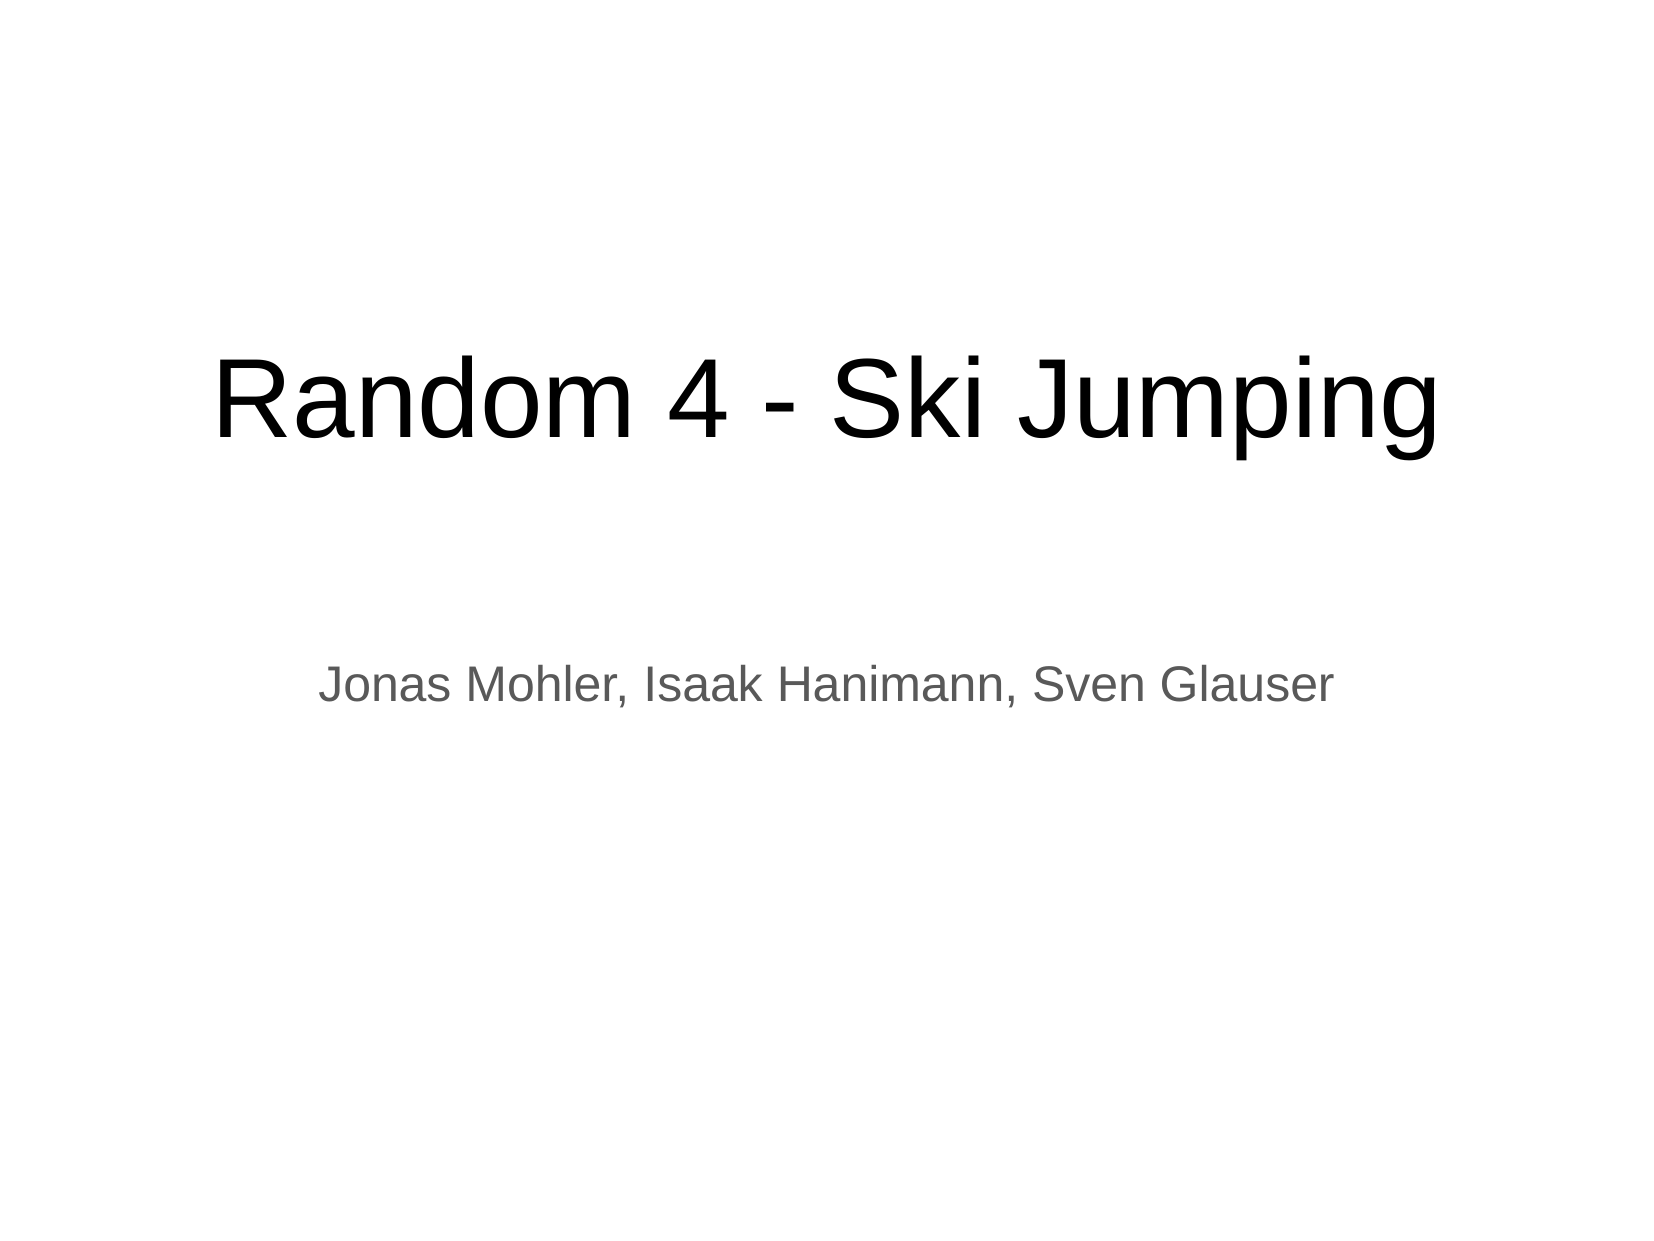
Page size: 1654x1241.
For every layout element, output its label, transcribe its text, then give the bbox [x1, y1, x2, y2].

subtitle Jonas Mohler, Isaak Hanimann, Sven Glauser [206, 651, 1447, 951]
title Random 4 - Ski Jumping [206, 325, 1447, 454]
